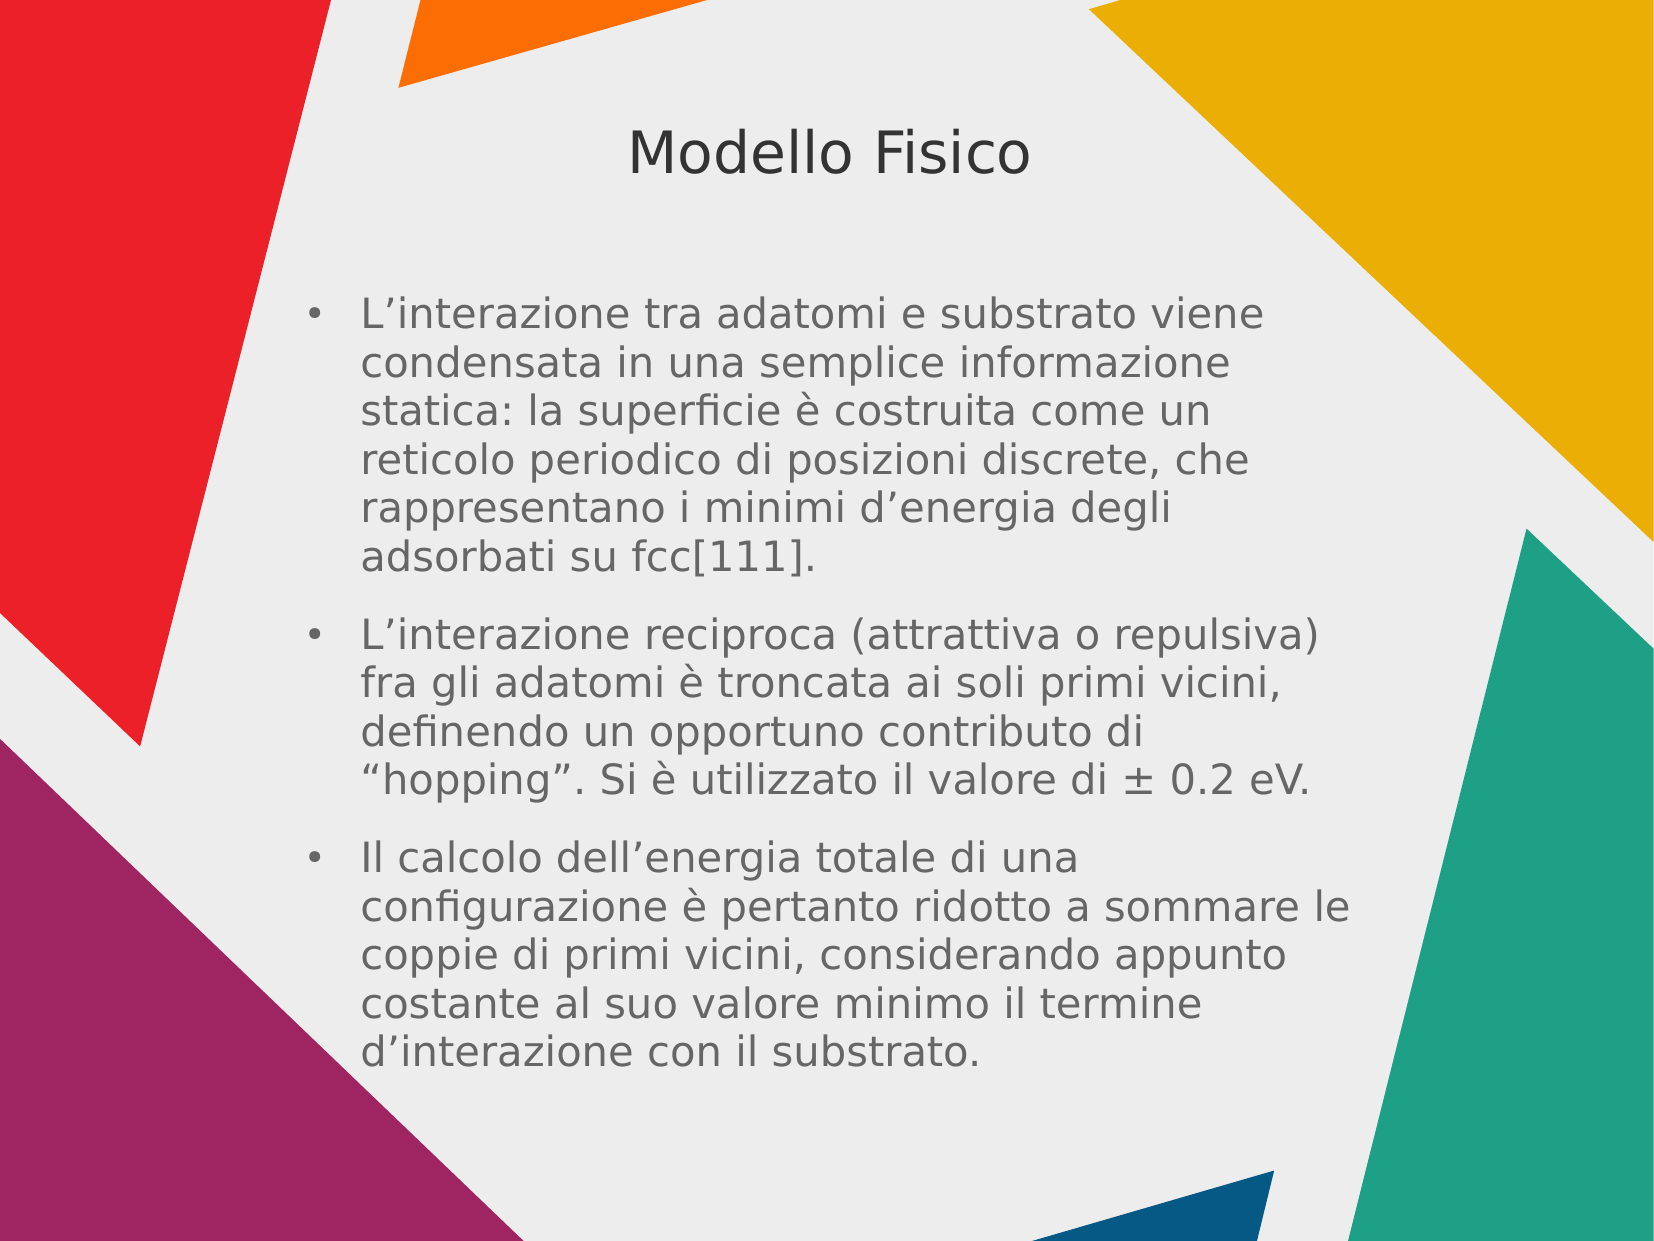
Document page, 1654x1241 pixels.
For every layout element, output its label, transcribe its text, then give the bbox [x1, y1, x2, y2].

title Modello Fisico [289, 49, 1372, 257]
list L’interazione tra adatomi e substrato viene condensata in una semplice informazione statica: la superficie è costruita come un reticolo periodico di posizioni discrete, che rappresentano i minimi d’energia degli adsorbati su fcc[111]. L’interazione reciproca (attrattiva o repulsiva) fra gli adatomi è troncata ai soli primi vicini, definendo un opportuno contributo di “hopping”. Si è utilizzato il valore di ± 0.2 eV. Il calcolo dell’energia totale di una configurazione è pertanto ridotto a sommare le coppie di primi vicini, considerando appunto costante al suo valore minimo il termine d’interazione con il substrato. [289, 290, 1372, 1090]
